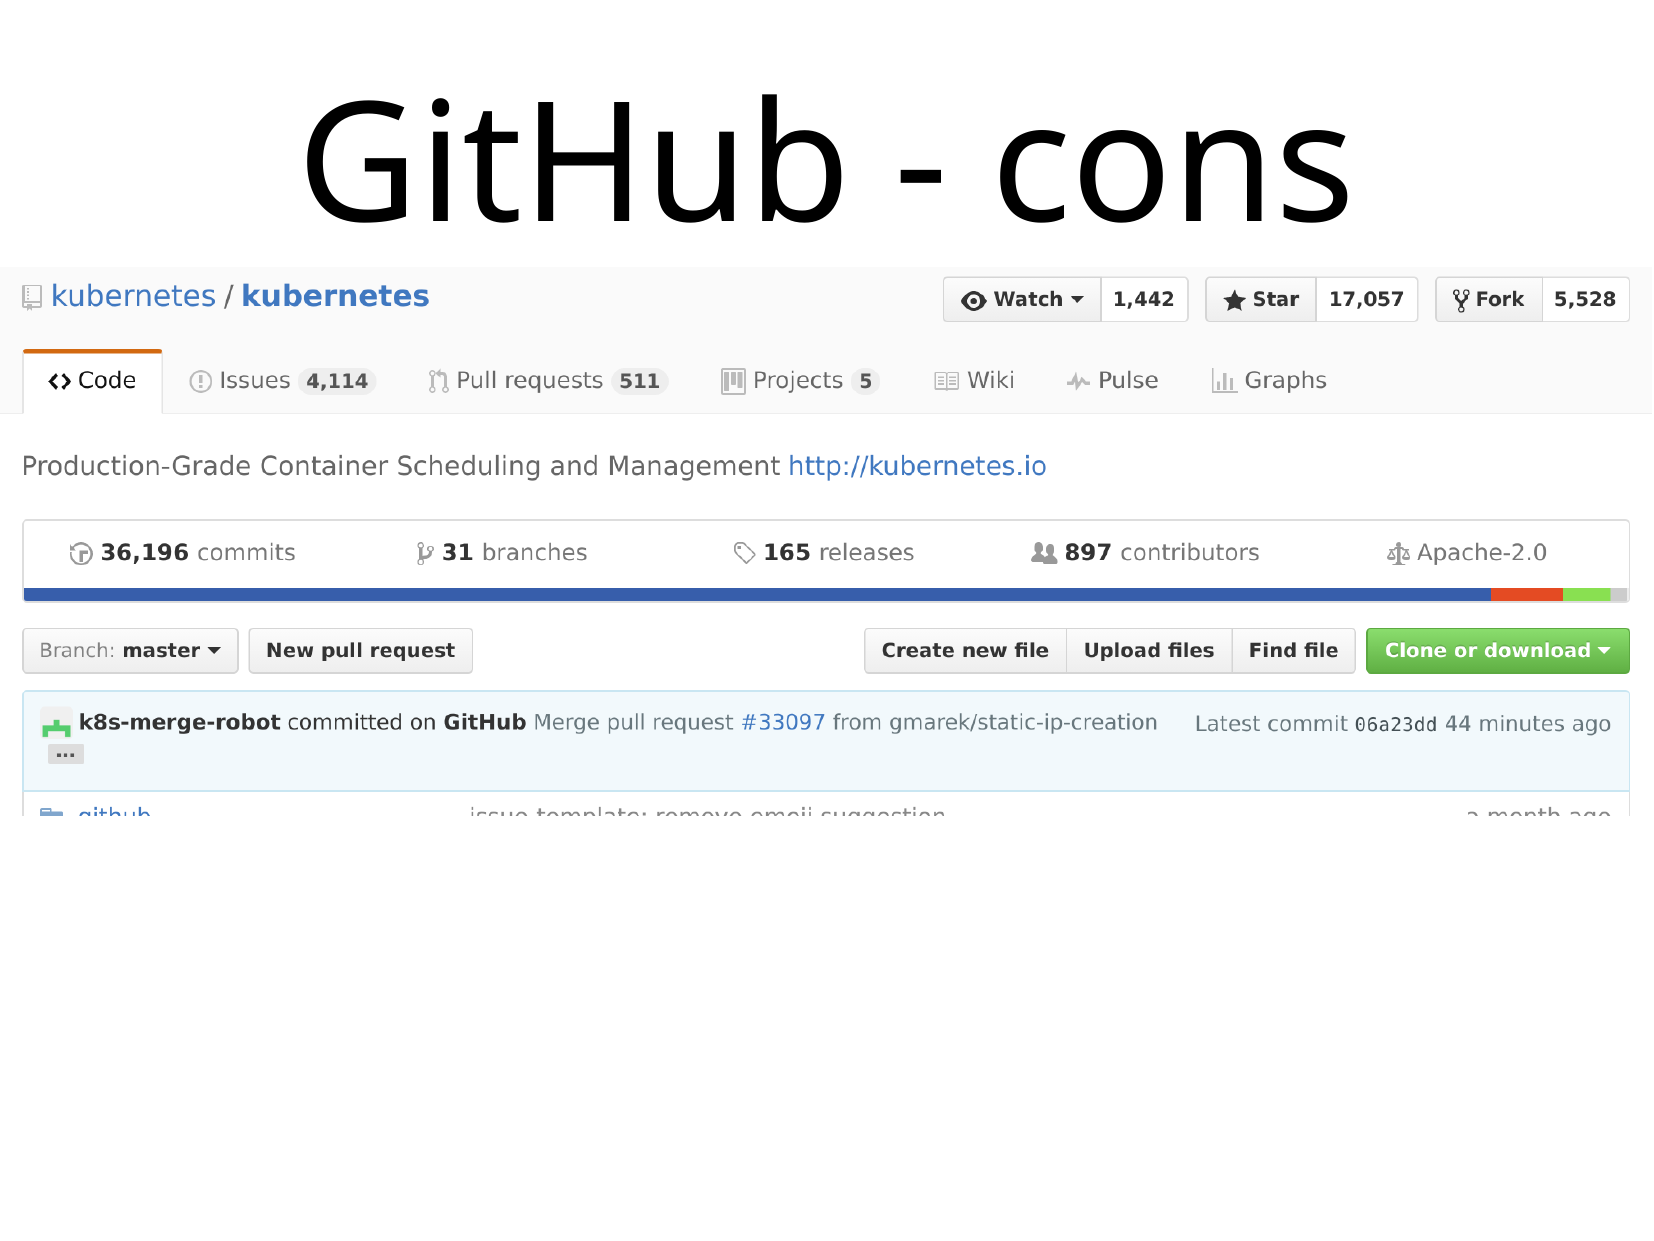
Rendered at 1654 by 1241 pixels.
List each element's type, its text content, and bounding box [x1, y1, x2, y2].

text_box GitHub - cons [79, 35, 1575, 267]
picture [0, 267, 1652, 816]
